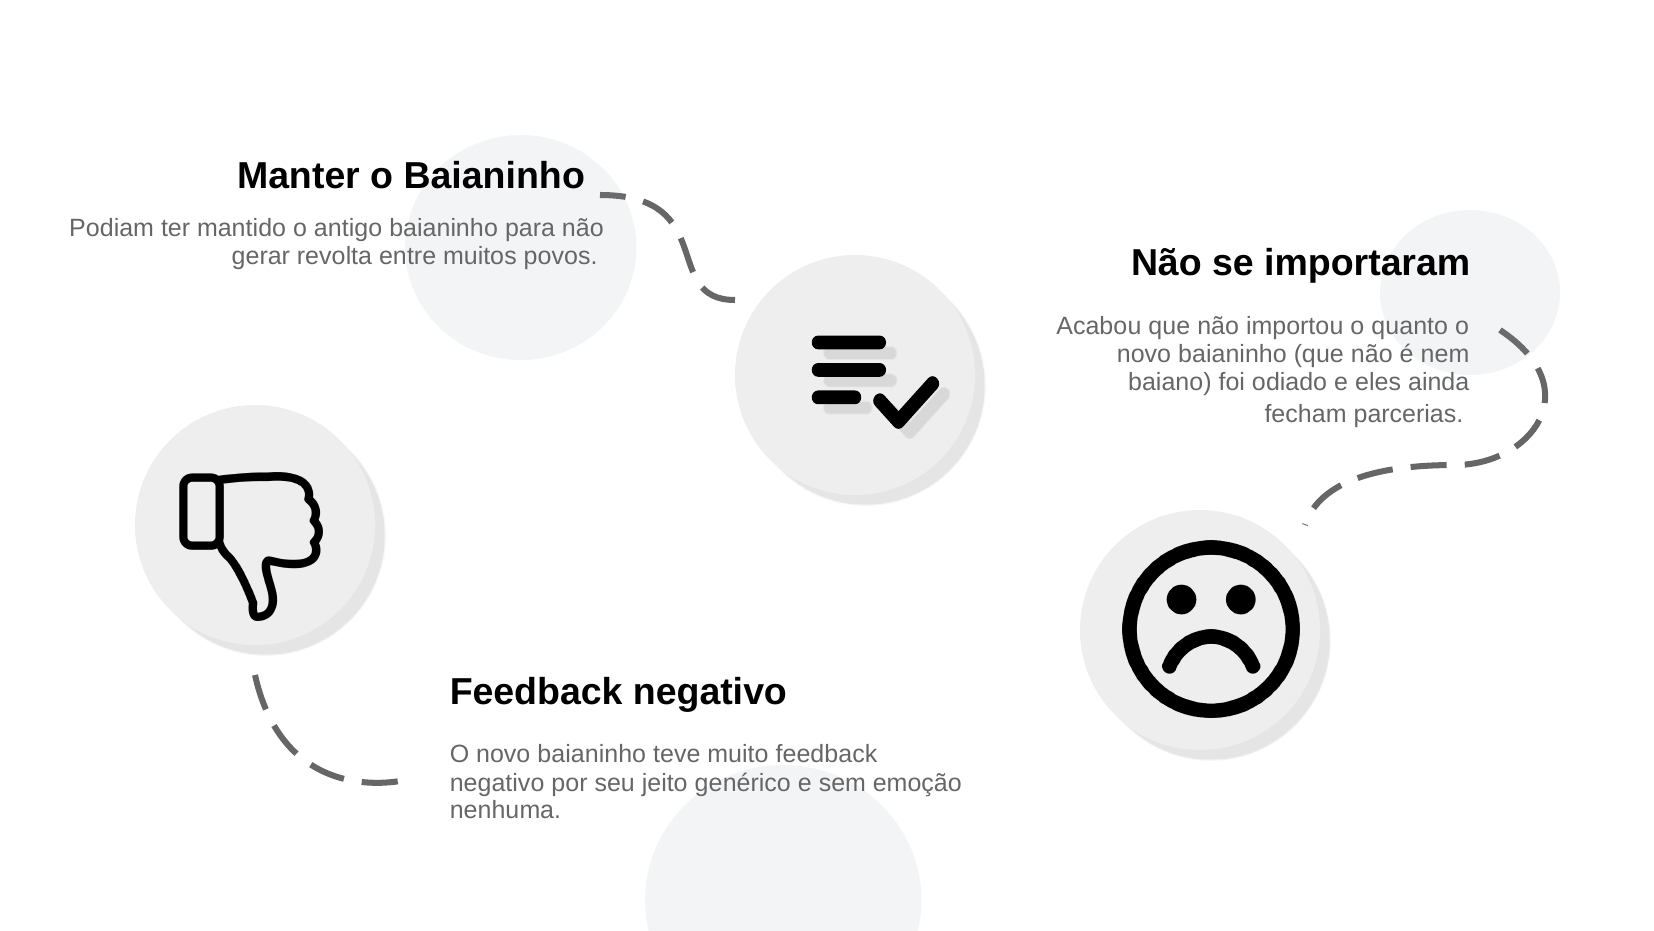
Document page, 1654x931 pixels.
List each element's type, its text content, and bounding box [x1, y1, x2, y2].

text_box Não se importaram [1062, 234, 1486, 352]
picture [177, 472, 325, 621]
text_box Acabou que não importou o quanto o novo baianinho (que não é nem baiano) foi odiado e eles ainda fecham parcerias. [1035, 304, 1486, 456]
picture [796, 291, 952, 463]
picture [1122, 540, 1300, 718]
text_box Feedback negativo [435, 662, 827, 780]
text_box Manter o Baianinho [147, 147, 601, 282]
text_box Podiam ter mantido o antigo baianinho para não gerar revolta entre muitos povos. [49, 206, 621, 369]
text_box O novo baianinho teve muito feedback negativo por seu jeito genérico e sem emoção nenhuma. [435, 732, 991, 856]
